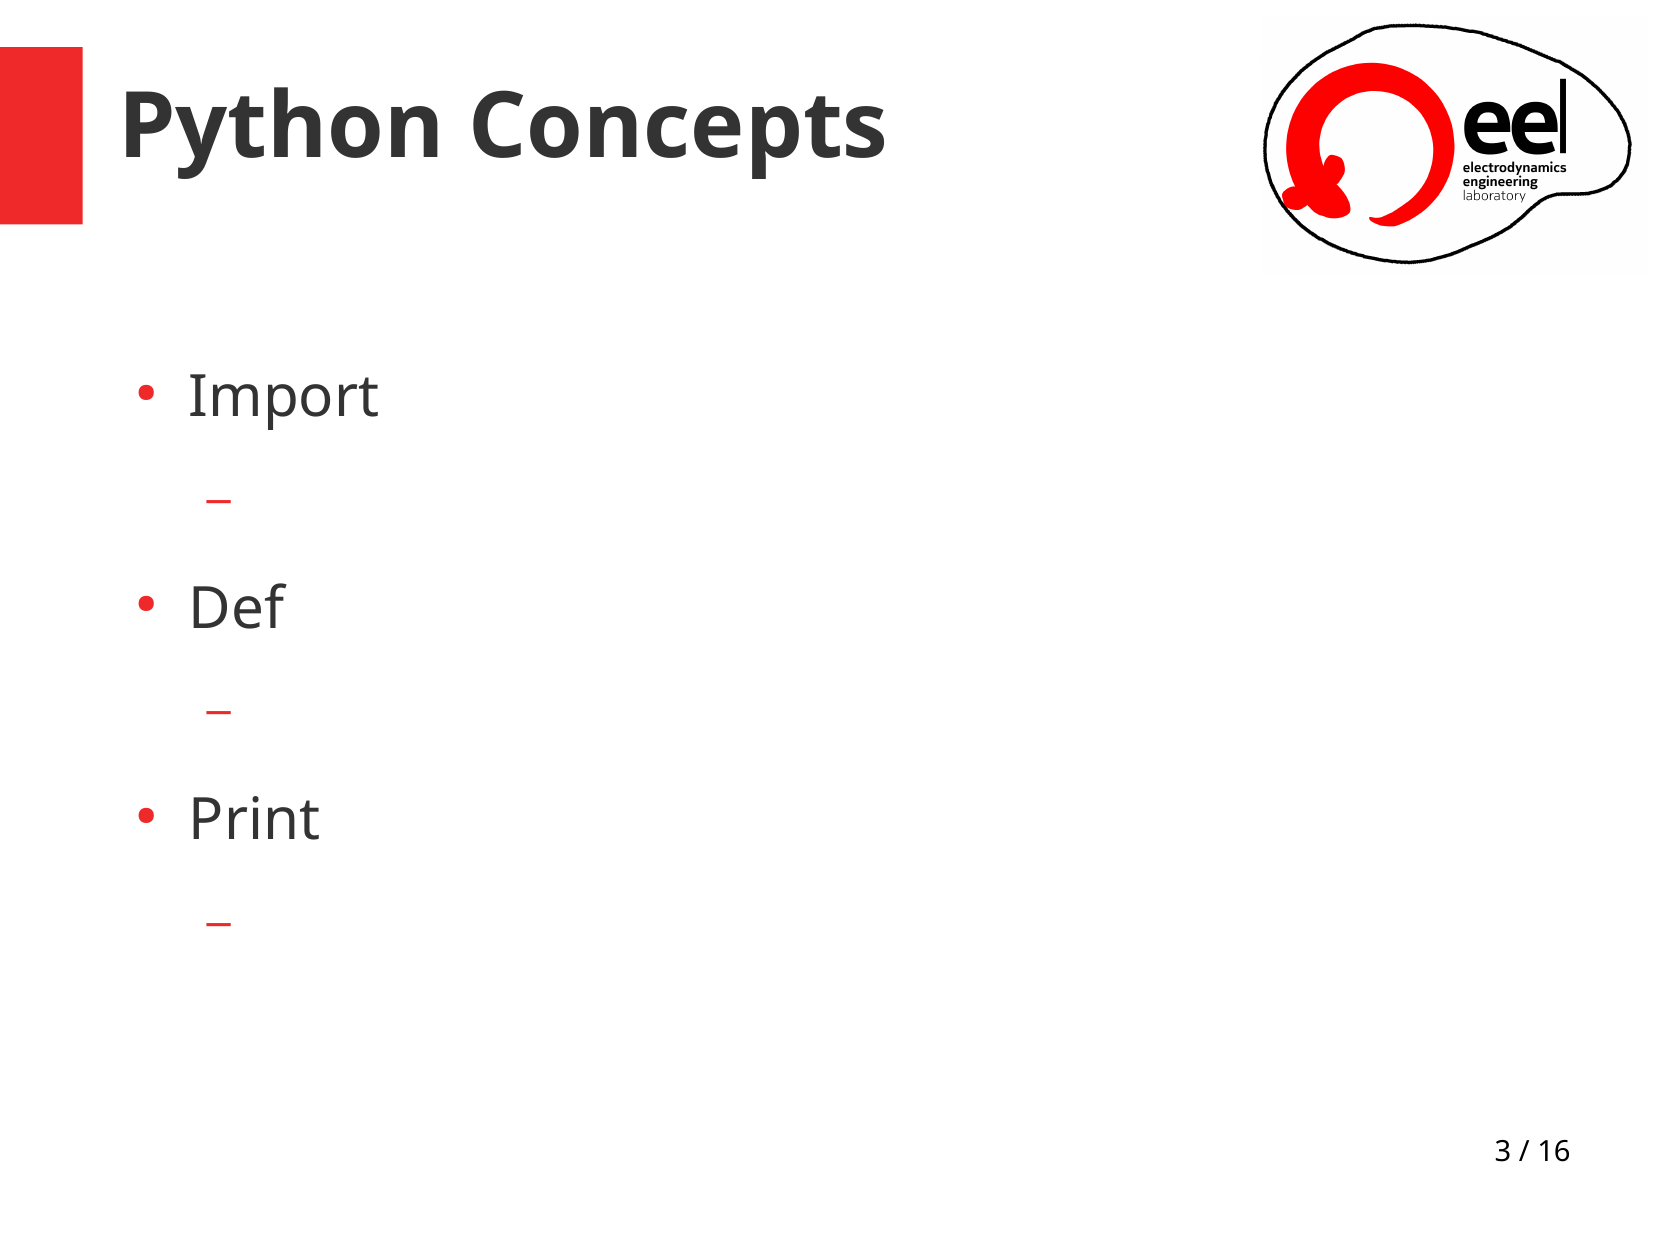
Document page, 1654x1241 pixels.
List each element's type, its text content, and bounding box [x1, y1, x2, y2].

picture [1260, 15, 1648, 274]
title Python Concepts [118, 49, 1260, 257]
list Import Def Print [118, 354, 1536, 1074]
